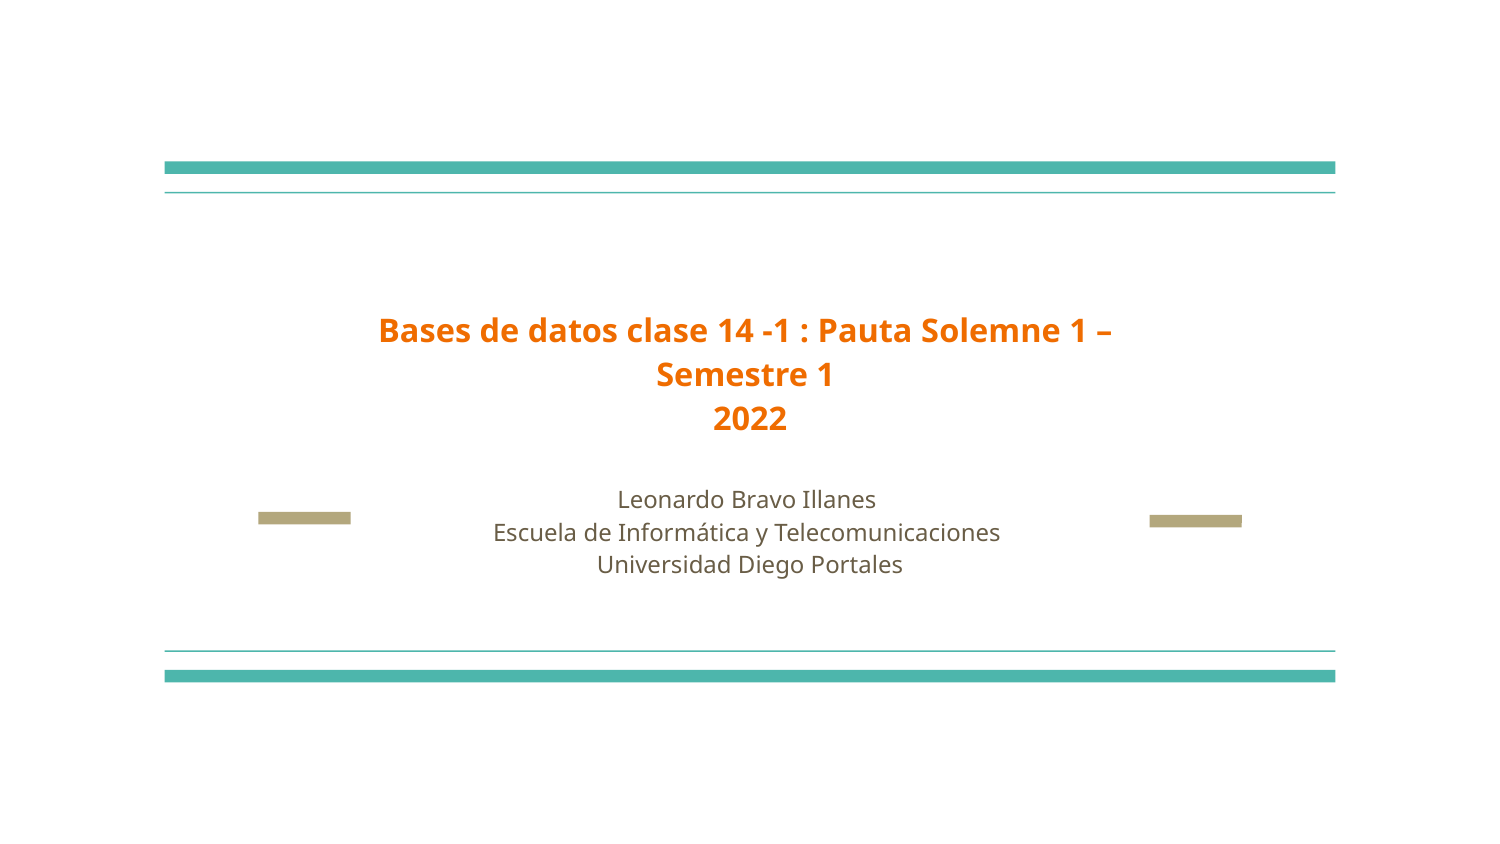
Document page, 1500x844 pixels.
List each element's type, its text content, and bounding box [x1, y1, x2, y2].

title Bases de datos clase 14 -1 : Pauta Solemne 1 – Semestre 1 2022 [164, 287, 1336, 456]
subtitle Leonardo Bravo Illanes Escuela de Informática y Telecomunicaciones Universidad Diego Portales [350, 467, 1150, 598]
